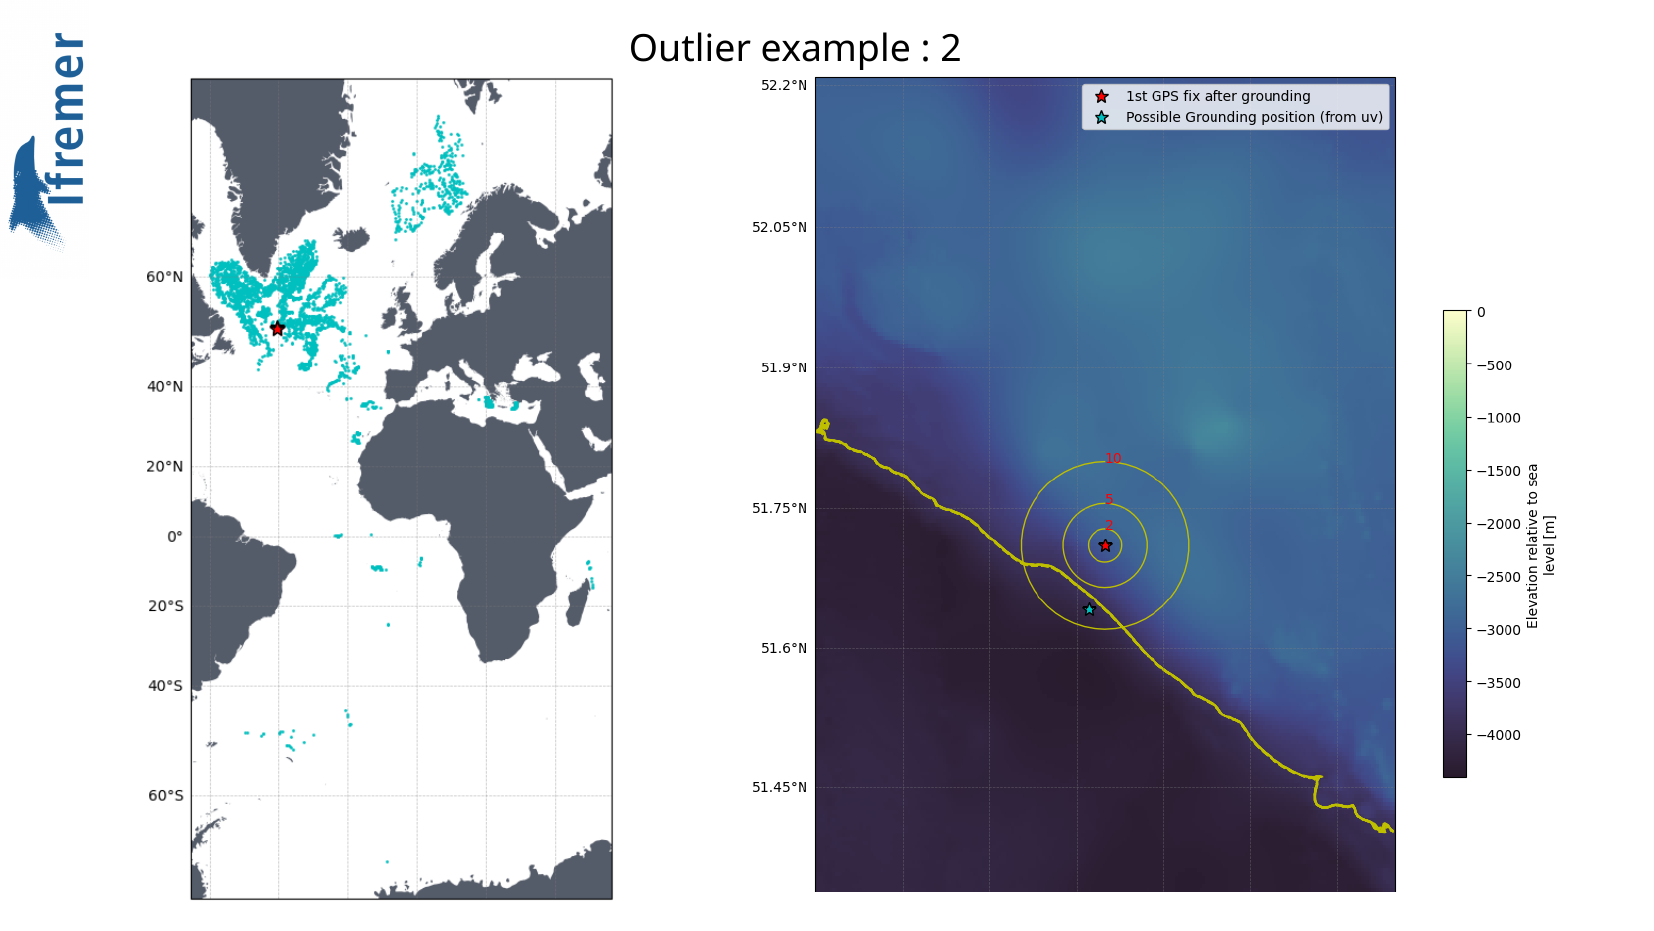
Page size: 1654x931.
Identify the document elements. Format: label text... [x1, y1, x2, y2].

text_box Outlier example : 2 [614, 14, 999, 71]
picture [745, 70, 1565, 892]
picture [129, 70, 618, 904]
picture [0, 0, 89, 279]
